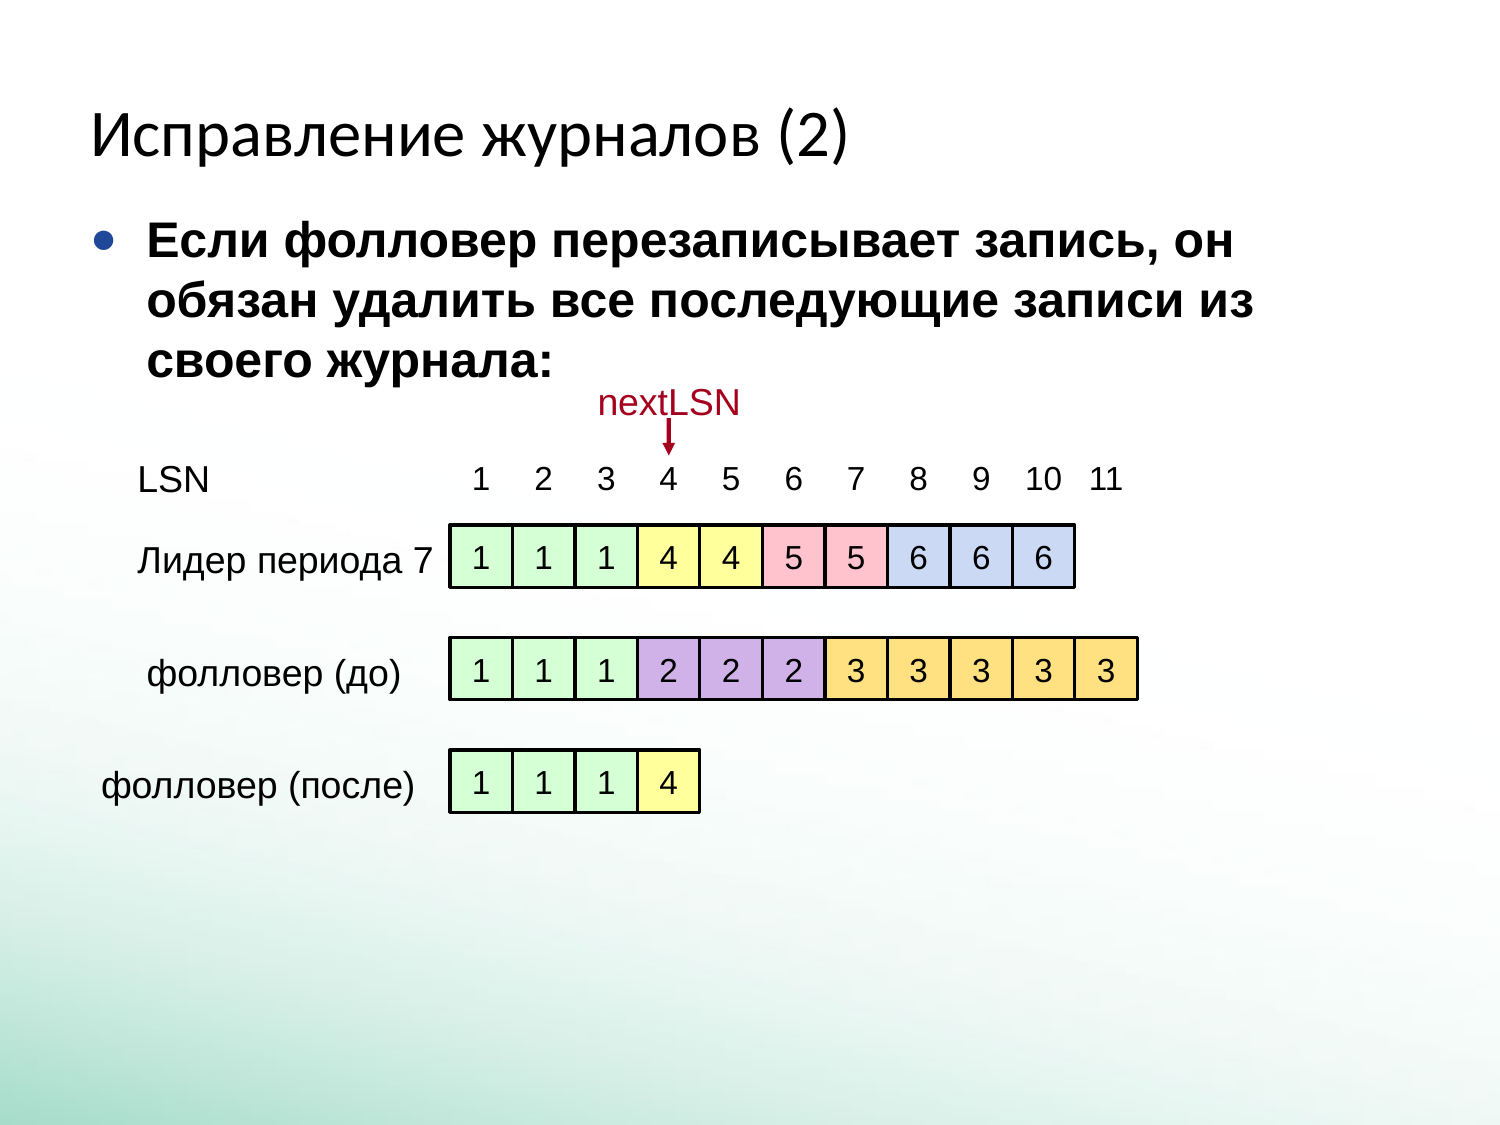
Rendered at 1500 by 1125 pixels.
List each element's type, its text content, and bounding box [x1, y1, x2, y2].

text_box nextLSN [597, 378, 742, 424]
text_box 1 [449, 524, 512, 588]
text_box 4 [637, 449, 699, 505]
text_box 6 [887, 524, 949, 588]
text_box 1 [449, 749, 512, 813]
text_box 5 [699, 449, 762, 505]
text_box 7 [824, 449, 887, 505]
text_box 3 [1075, 637, 1138, 700]
picture [0, 0, 1500, 1125]
text_box 11 [1062, 449, 1150, 505]
text_box 1 [574, 524, 638, 588]
text_box 6 [1012, 524, 1075, 588]
text_box 1 [512, 749, 574, 813]
text_box 9 [949, 449, 999, 505]
text_box 6 [949, 524, 1012, 588]
title Исправление журналов (2) [75, 79, 1425, 180]
text_box Лидер периода 7 [137, 536, 438, 582]
text_box 2 [699, 637, 762, 700]
list Если фолловер перезаписывает запись, он обязан удалить все последующие записи из своего журнала: [75, 200, 1425, 1005]
text_box 4 [637, 749, 700, 813]
text_box 5 [762, 524, 824, 588]
text_box 2 [762, 637, 825, 700]
text_box 3 [887, 637, 949, 700]
text_box 1 [449, 449, 512, 505]
text_box 3 [825, 637, 887, 700]
text_box 3 [574, 449, 637, 505]
text_box фолловер (после) [101, 761, 416, 807]
text_box 5 [824, 524, 887, 588]
text_box 1 [512, 637, 574, 700]
text_box 1 [512, 524, 574, 588]
text_box LSN [137, 454, 325, 501]
text_box 1 [574, 749, 637, 813]
text_box 3 [949, 637, 1012, 700]
text_box 3 [1012, 637, 1075, 700]
text_box 10 [999, 449, 1062, 505]
text_box 1 [449, 637, 512, 700]
text_box 4 [699, 524, 762, 588]
text_box 2 [512, 449, 574, 505]
text_box 4 [638, 524, 699, 588]
text_box 2 [637, 637, 699, 700]
text_box 6 [762, 449, 824, 505]
text_box 1 [574, 637, 637, 700]
text_box фолловер (до) [146, 648, 402, 694]
text_box 8 [887, 449, 949, 505]
